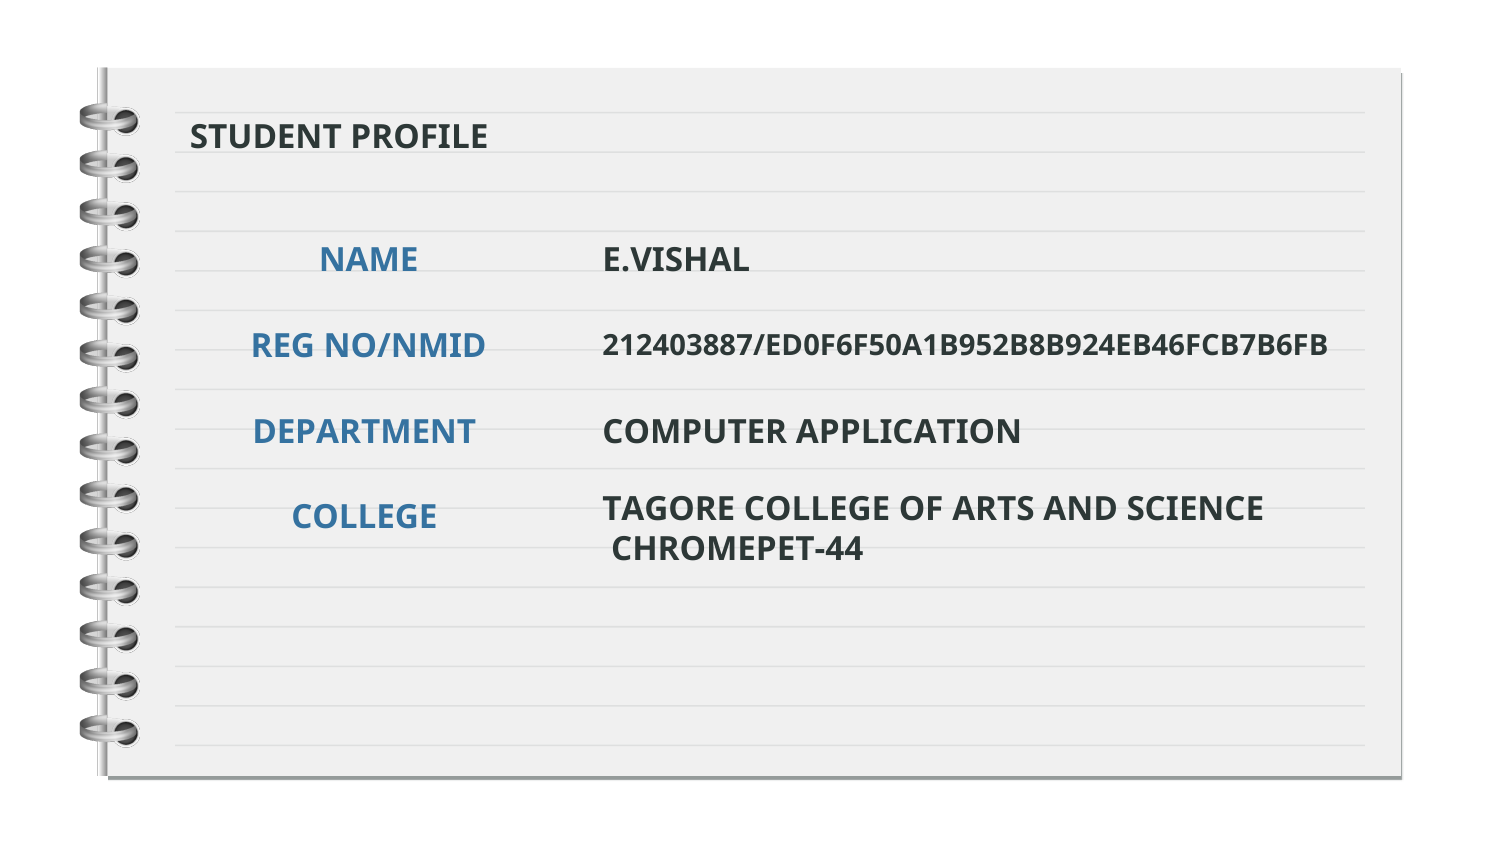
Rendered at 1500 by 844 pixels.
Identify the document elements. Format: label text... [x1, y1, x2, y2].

title DEPARTMENT [174, 386, 562, 472]
subtitle 212403887/ED0F6F50A1B952B8B924EB46FCB7B6FB [562, 300, 1383, 386]
subtitle E.VISHAL [562, 214, 1383, 300]
title COLLEGE [174, 472, 563, 559]
title NAME [174, 214, 562, 300]
title STUDENT PROFILE [174, 100, 1383, 206]
subtitle TAGORE COLLEGE OF ARTS AND SCIENCE CHROMEPET-44 [587, 472, 1408, 559]
title REG NO/NMID [174, 300, 562, 386]
subtitle COMPUTER APPLICATION [562, 386, 1383, 473]
